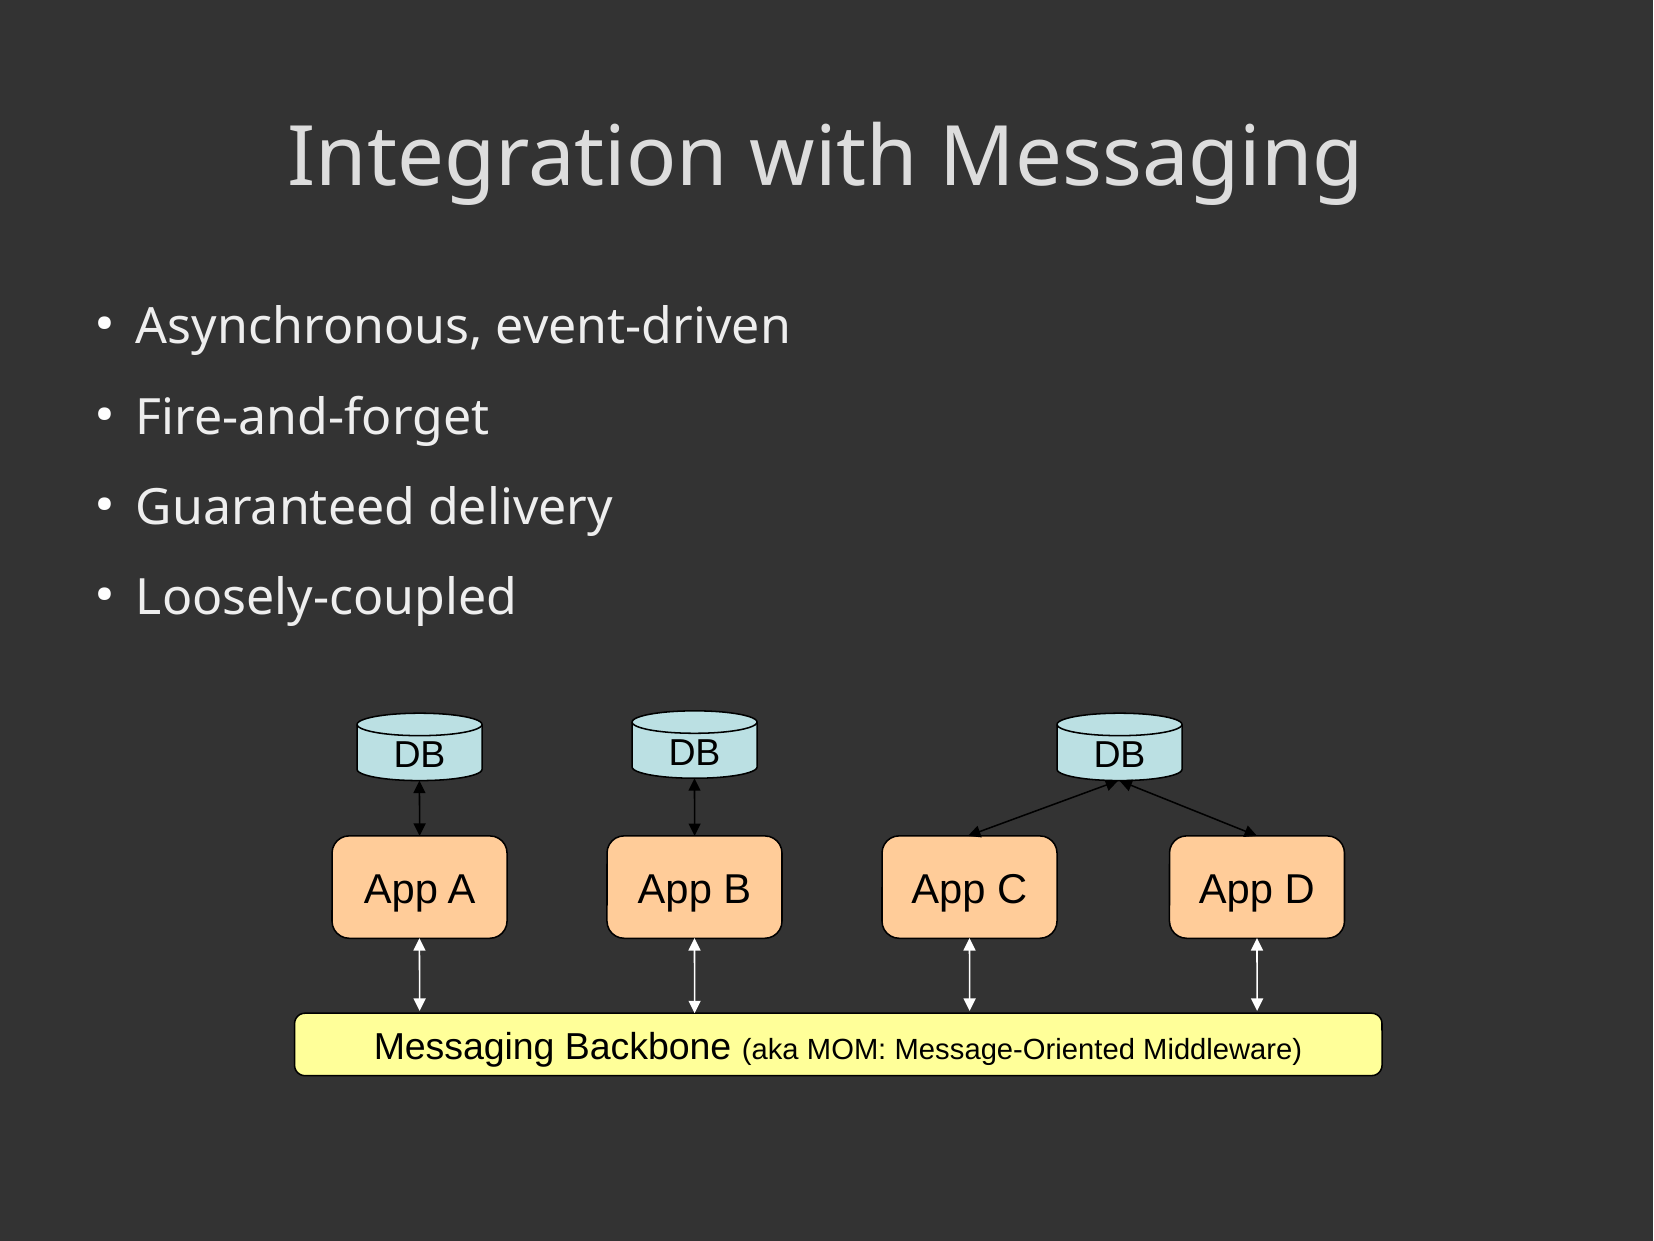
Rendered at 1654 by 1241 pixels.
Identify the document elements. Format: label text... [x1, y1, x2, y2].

text_box Messaging Backbone (aka MOM: Message-Oriented Middleware) [294, 1013, 1383, 1076]
text_box DB [632, 710, 758, 779]
text_box DB [1057, 713, 1183, 781]
list Asynchronous, event-driven Fire-and-forget Guaranteed delivery Loosely-coupled [82, 290, 1571, 631]
text_box App D [1169, 835, 1345, 939]
text_box App B [606, 835, 783, 939]
text_box DB [357, 713, 483, 781]
text_box App A [332, 835, 508, 939]
text_box App C [881, 835, 1058, 939]
title Integration with Messaging [82, 49, 1571, 257]
